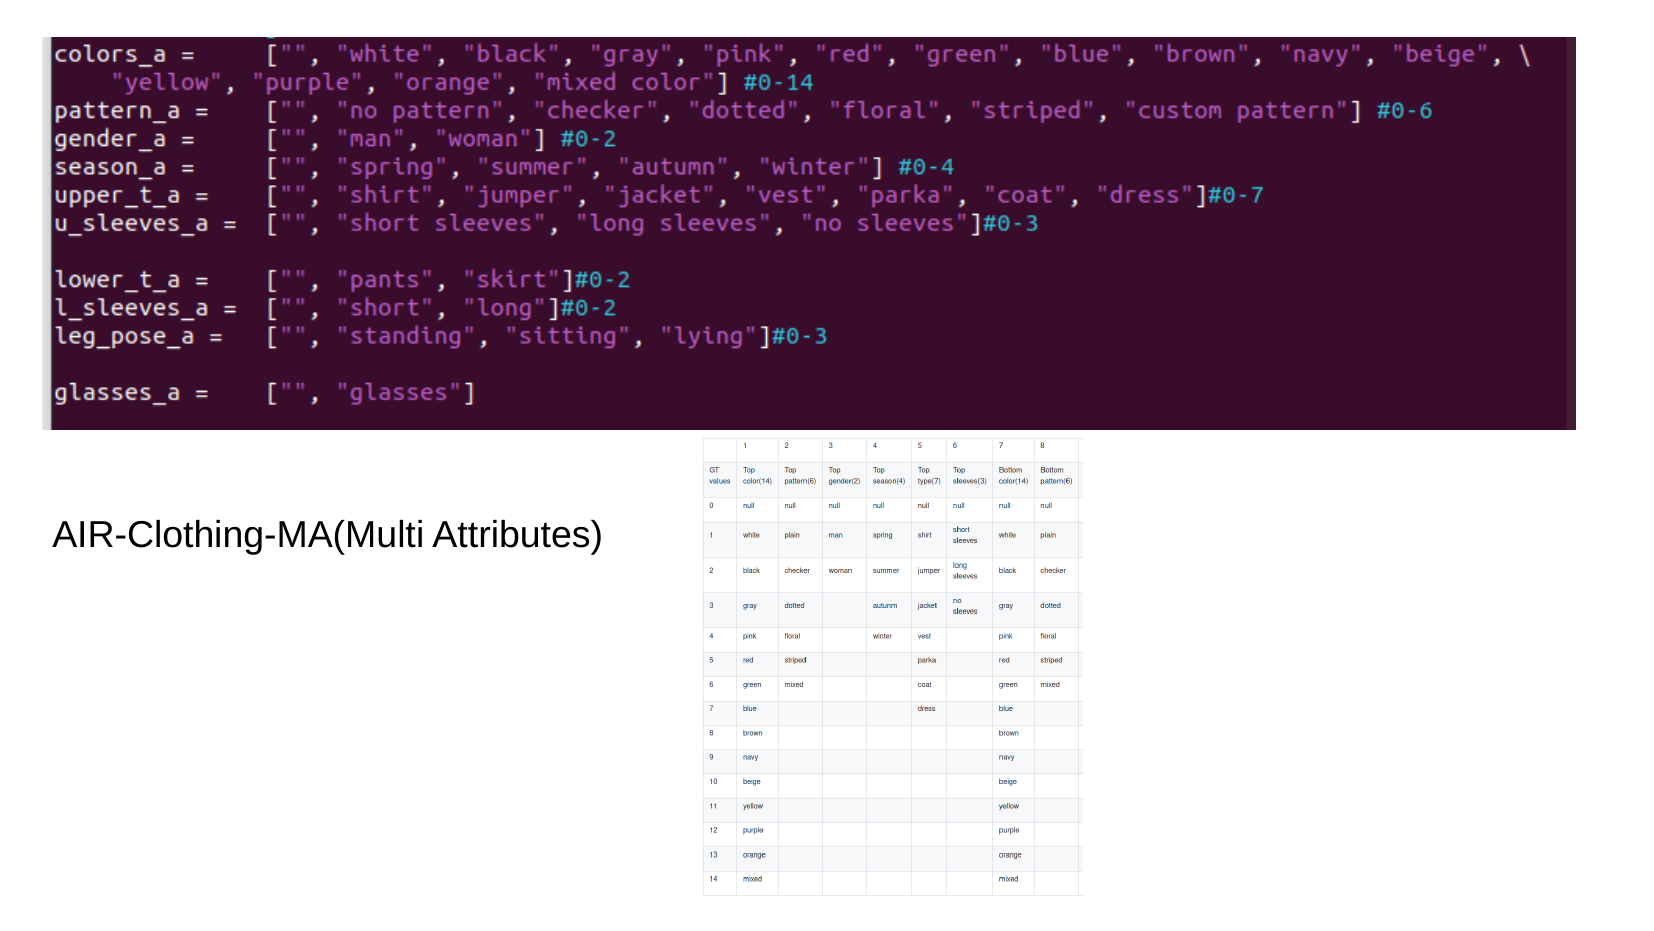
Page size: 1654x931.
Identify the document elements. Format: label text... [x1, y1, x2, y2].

picture [697, 432, 1088, 901]
picture [42, 37, 1576, 430]
text_box AIR-Clothing-MA(Multi Attributes) [37, 505, 629, 563]
